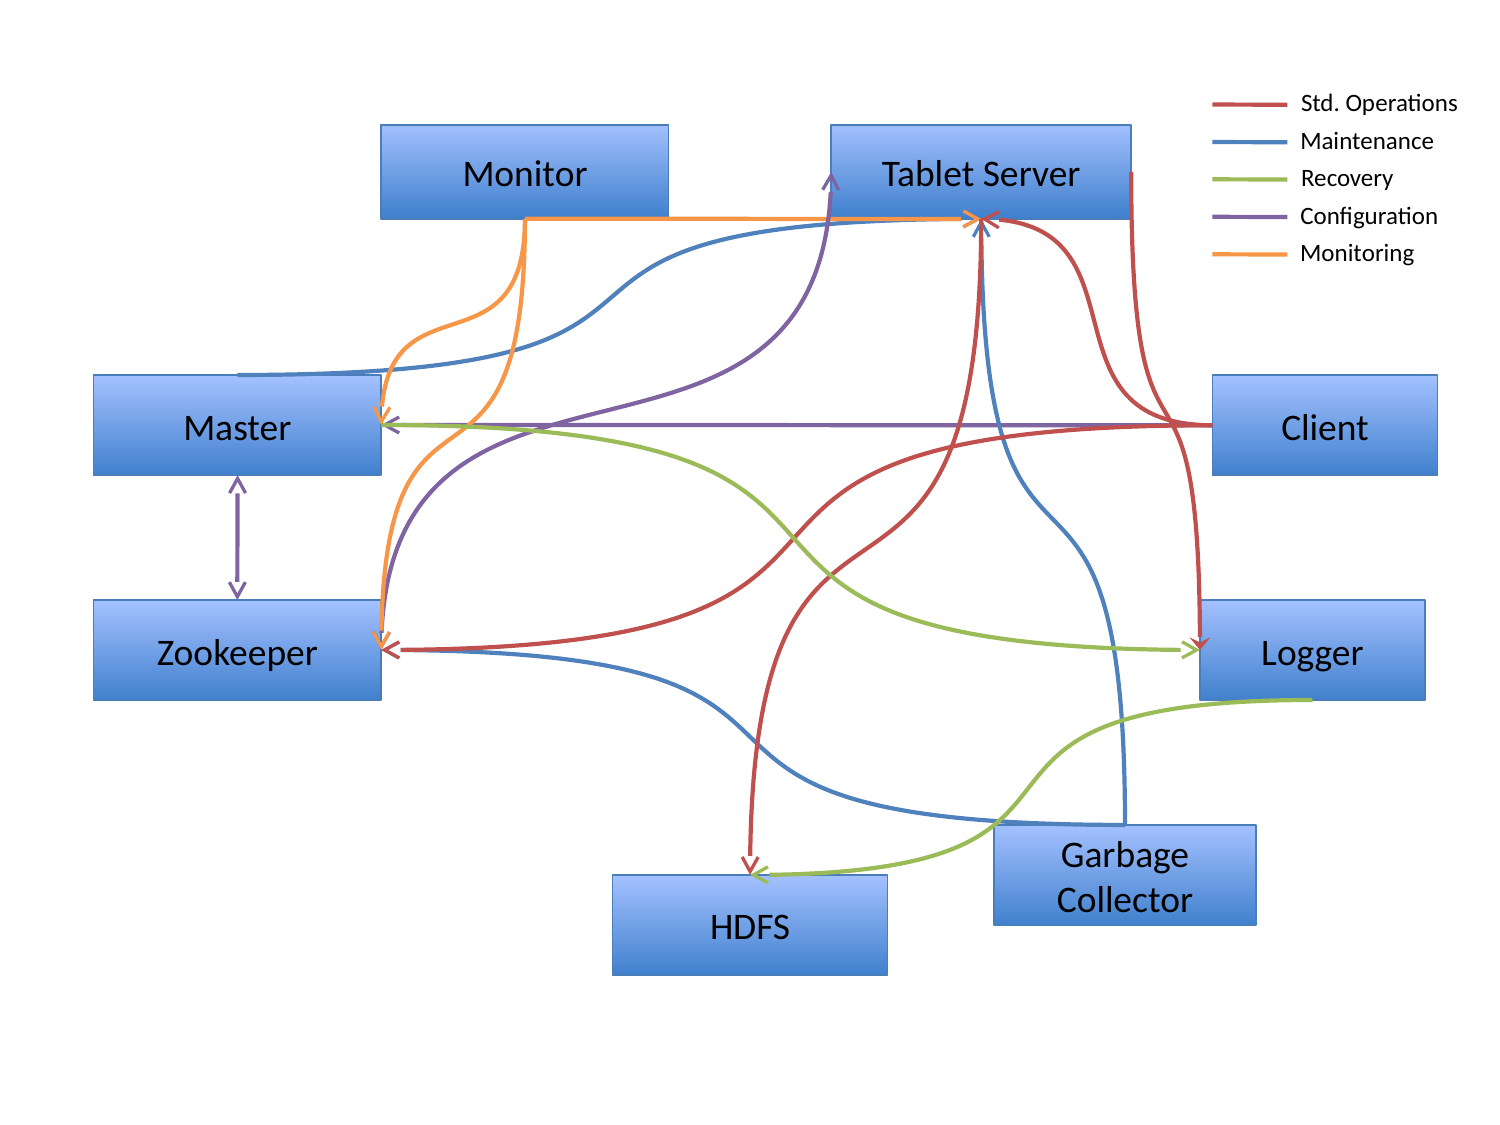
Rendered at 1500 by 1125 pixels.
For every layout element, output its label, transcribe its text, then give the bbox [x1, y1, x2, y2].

text_box Maintenance [1285, 117, 1450, 162]
text_box Zookeeper [93, 600, 382, 700]
text_box Configuration [1285, 192, 1454, 237]
text_box Logger [1199, 600, 1425, 700]
text_box Monitoring [1285, 229, 1430, 275]
text_box Recovery [1286, 154, 1409, 192]
text_box Monitor [381, 125, 669, 219]
text_box Garbage Collector [993, 825, 1257, 925]
text_box Tablet Server [831, 125, 1132, 219]
text_box Master [93, 375, 382, 475]
text_box HDFS [612, 875, 888, 975]
text_box Std. Operations [1286, 79, 1474, 125]
text_box Client [1212, 375, 1438, 476]
